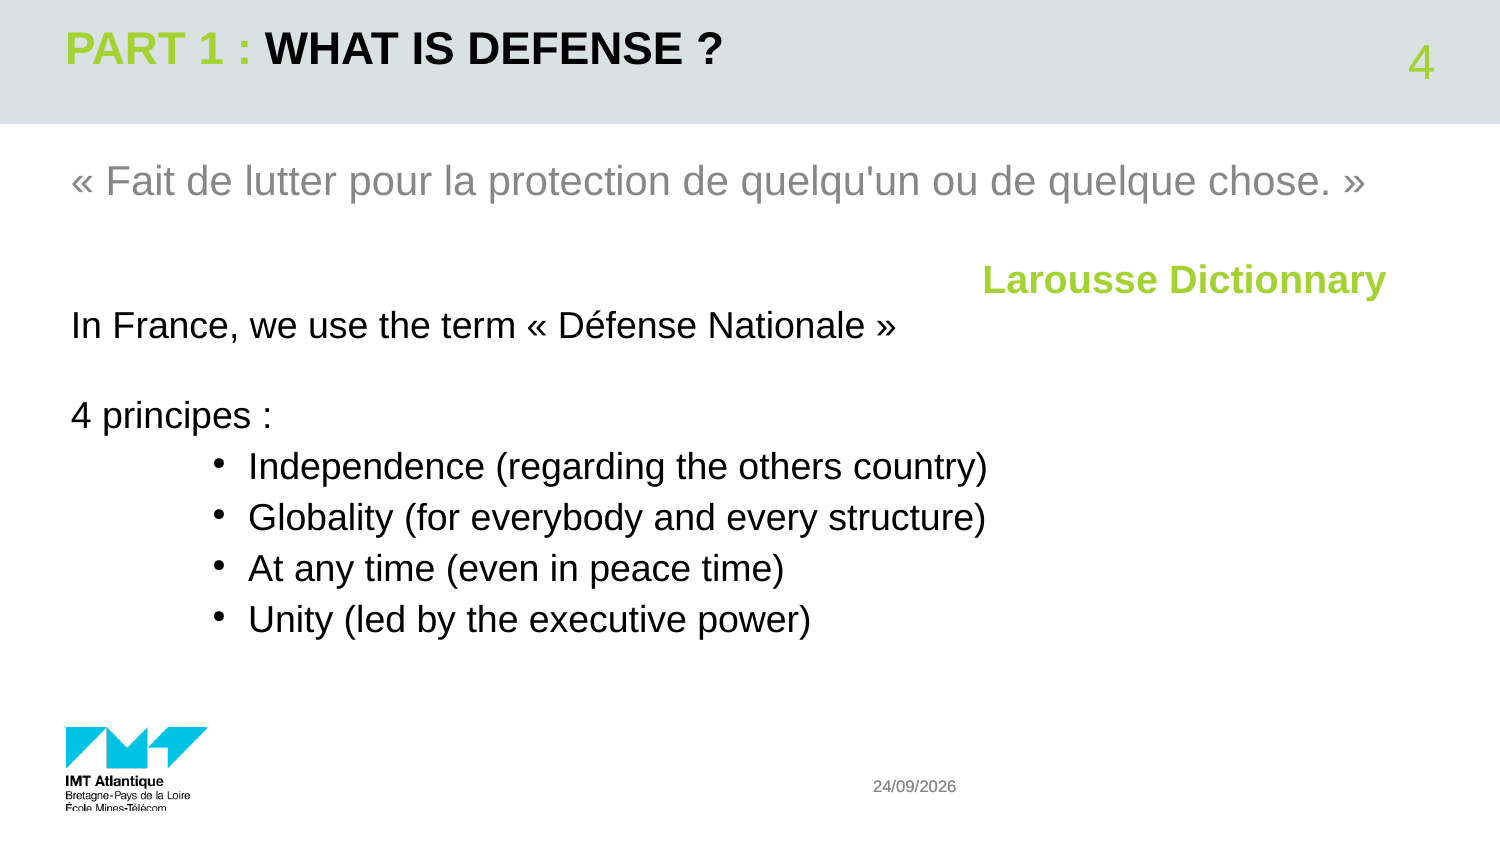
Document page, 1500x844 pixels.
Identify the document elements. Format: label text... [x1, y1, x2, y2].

title Part 1 : What is defense ? [64, 0, 1252, 74]
slide_number 15/04/2019 [873, 748, 1198, 797]
list « Fait de lutter pour la protection de quelqu'un ou de quelque chose. » Larousse Dictionnary In France, we use the term « Défense Nationale » 4 principes : Independence (regarding the others country) Globality (for everybody and every structure) At any time (even in peace time) Unity (led by the executive power) [70, 153, 1387, 695]
slide_number <numéro> [1251, 35, 1437, 85]
